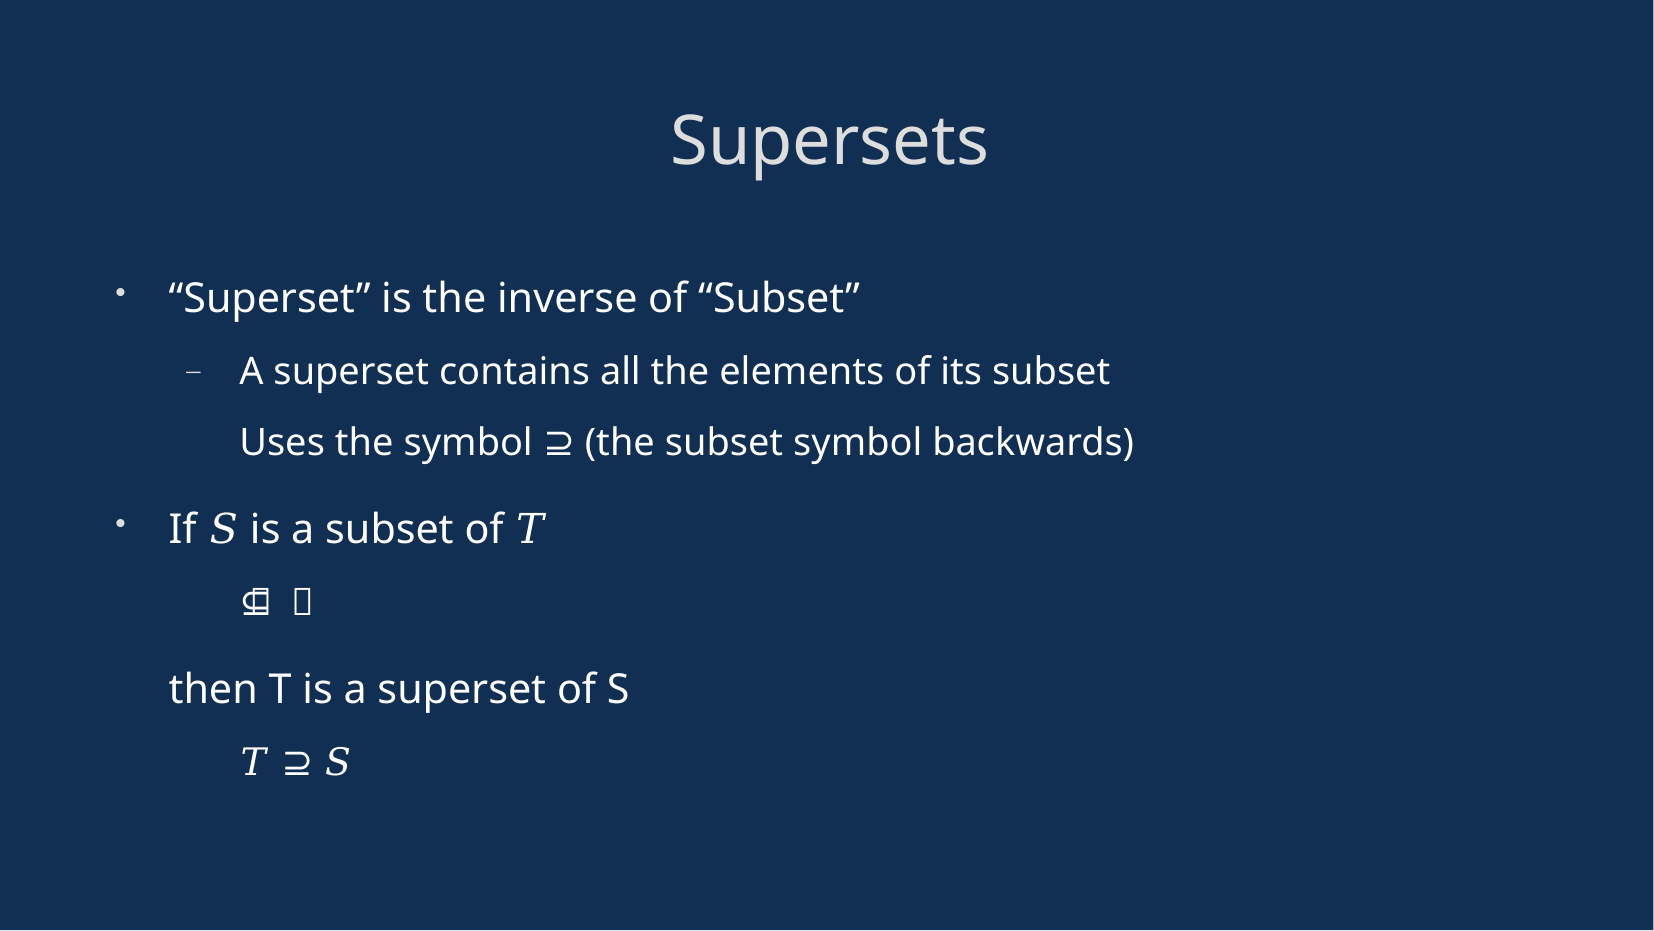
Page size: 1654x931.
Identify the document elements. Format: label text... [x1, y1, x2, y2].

title Supersets [97, 56, 1563, 220]
list “Superset” is the inverse of “Subset” A superset contains all the elements of its subset Uses the symbol ⊇ (the subset symbol backwards) If 𝑆 is a subset of 𝑇 𝑆 ⊆ 𝑇 then T is a superset of S 𝑇 ⊇ 𝑆 [97, 268, 1563, 806]
